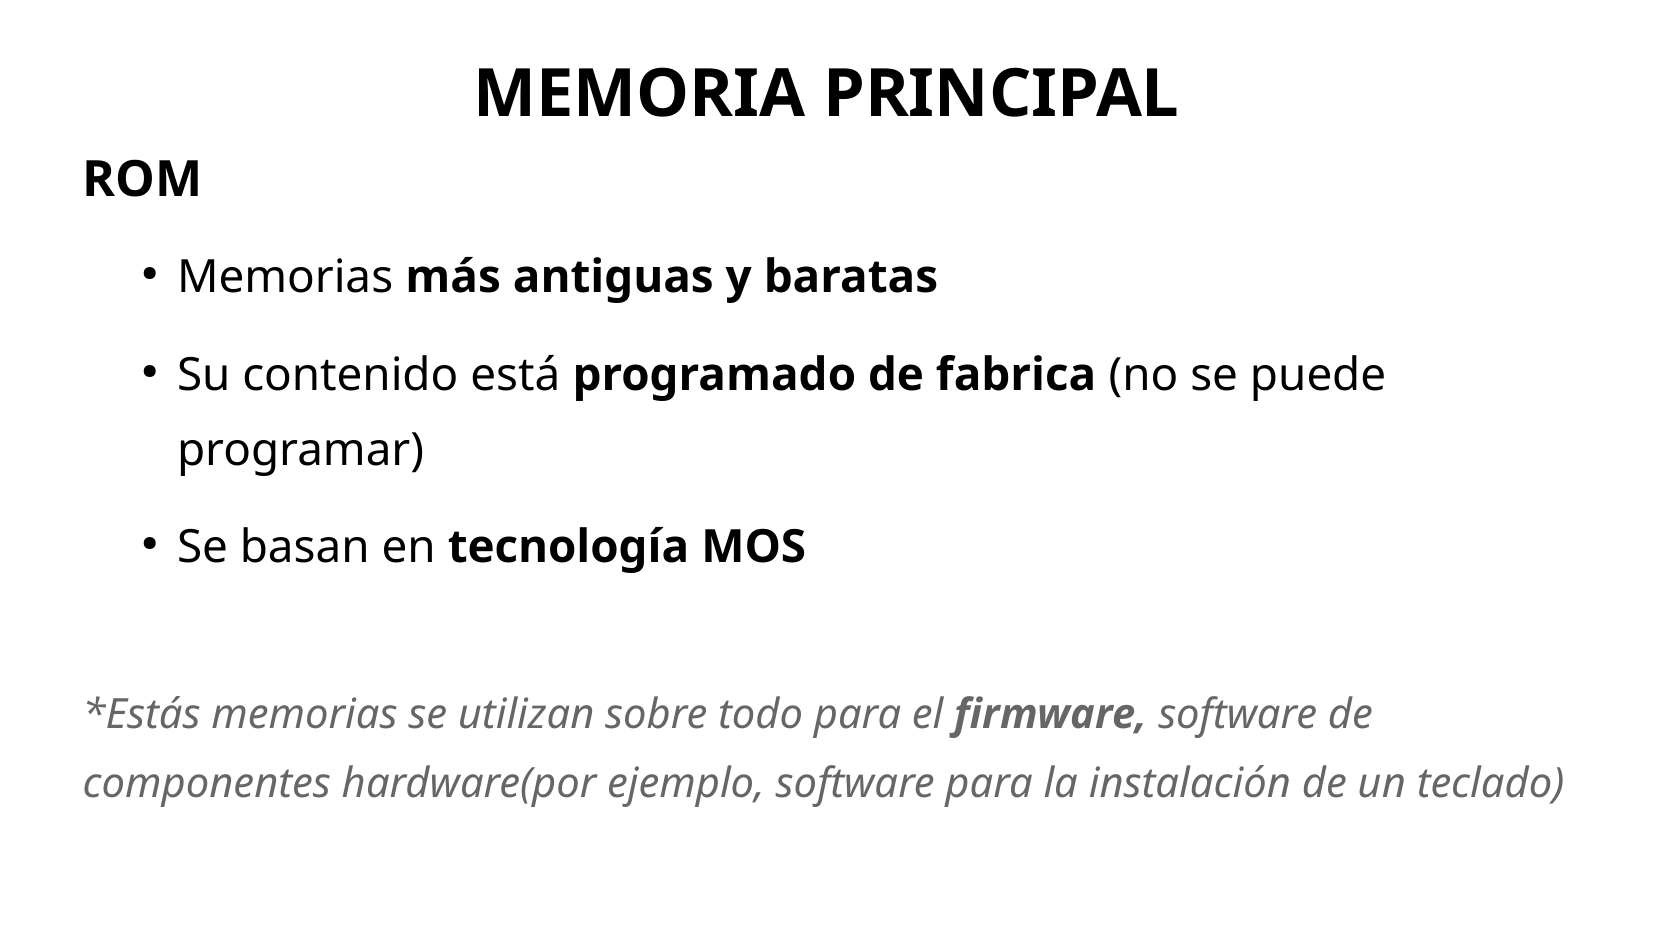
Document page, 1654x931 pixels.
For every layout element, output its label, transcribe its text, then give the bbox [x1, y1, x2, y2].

subtitle ROM Memorias más antiguas y baratas Su contenido está programado de fabrica (no se puede programar) Se basan en tecnología MOS *Estás memorias se utilizan sobre todo para el firmware, software de componentes hardware(por ejemplo, software para la instalación de un teclado) [82, 147, 1571, 827]
title MEMORIA PRINCIPAL [82, 37, 1571, 147]
